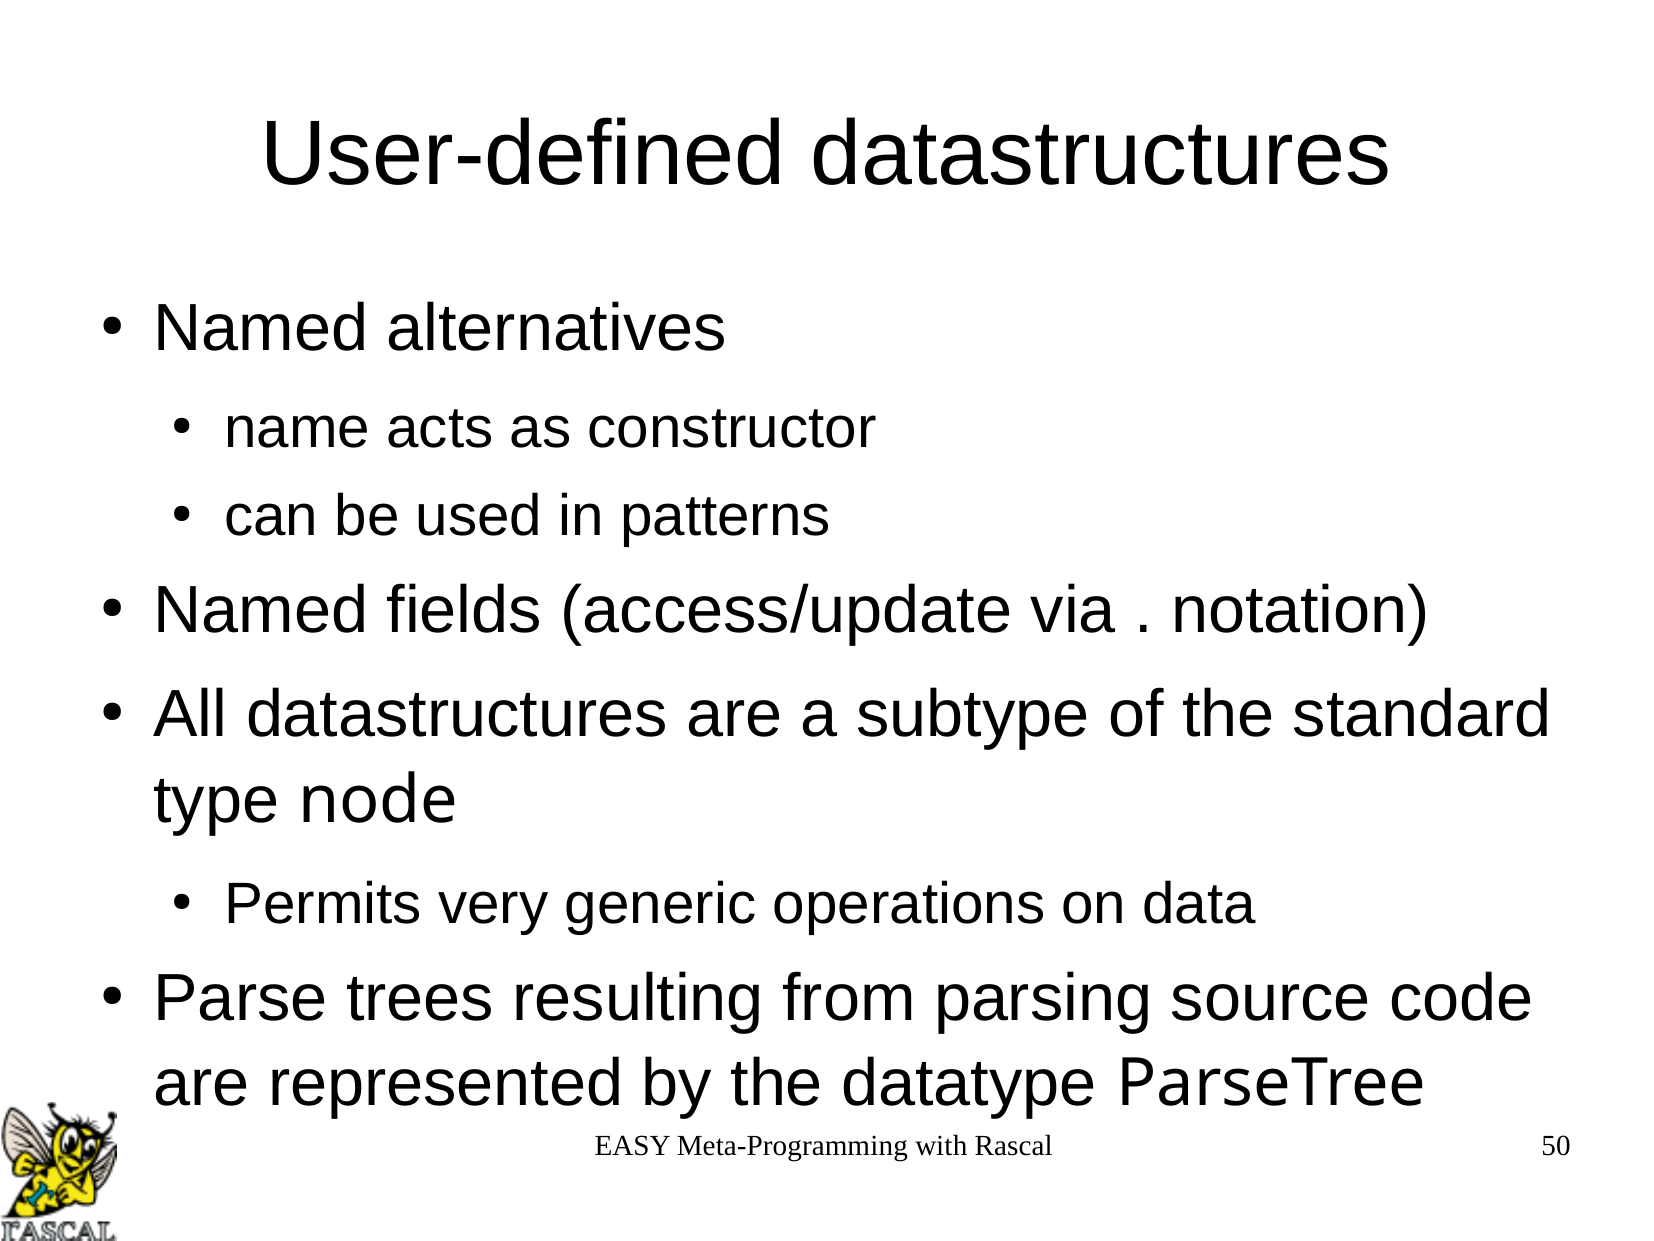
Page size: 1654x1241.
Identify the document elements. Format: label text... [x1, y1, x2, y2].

list Named alternatives name acts as constructor can be used in patterns Named fields (access/update via . notation) All datastructures are a subtype of the standard type node Permits very generic operations on data Parse trees resulting from parsing source code are represented by the datatype ParseTree [82, 290, 1571, 1109]
title User-defined datastructures [82, 49, 1571, 257]
picture [0, 1102, 117, 1241]
